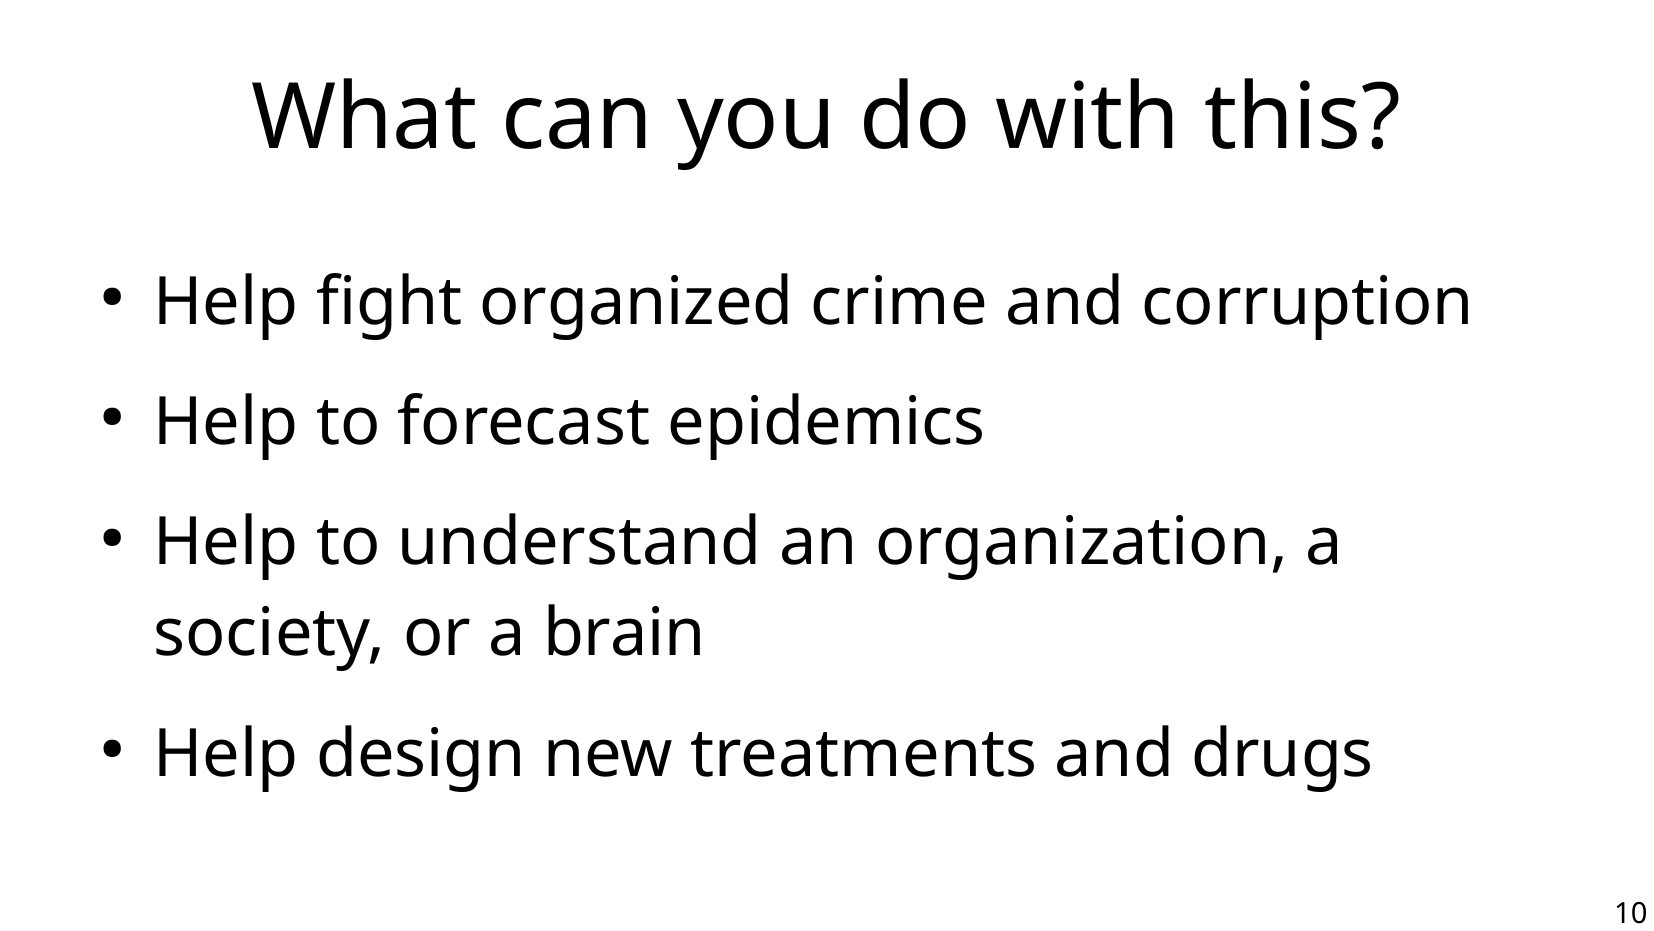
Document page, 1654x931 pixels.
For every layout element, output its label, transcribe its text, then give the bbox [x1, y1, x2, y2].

list Help fight organized crime and corruption Help to forecast epidemics Help to understand an organization, a society, or a brain Help design new treatments and drugs [82, 253, 1571, 886]
title What can you do with this? [82, 1, 1571, 226]
